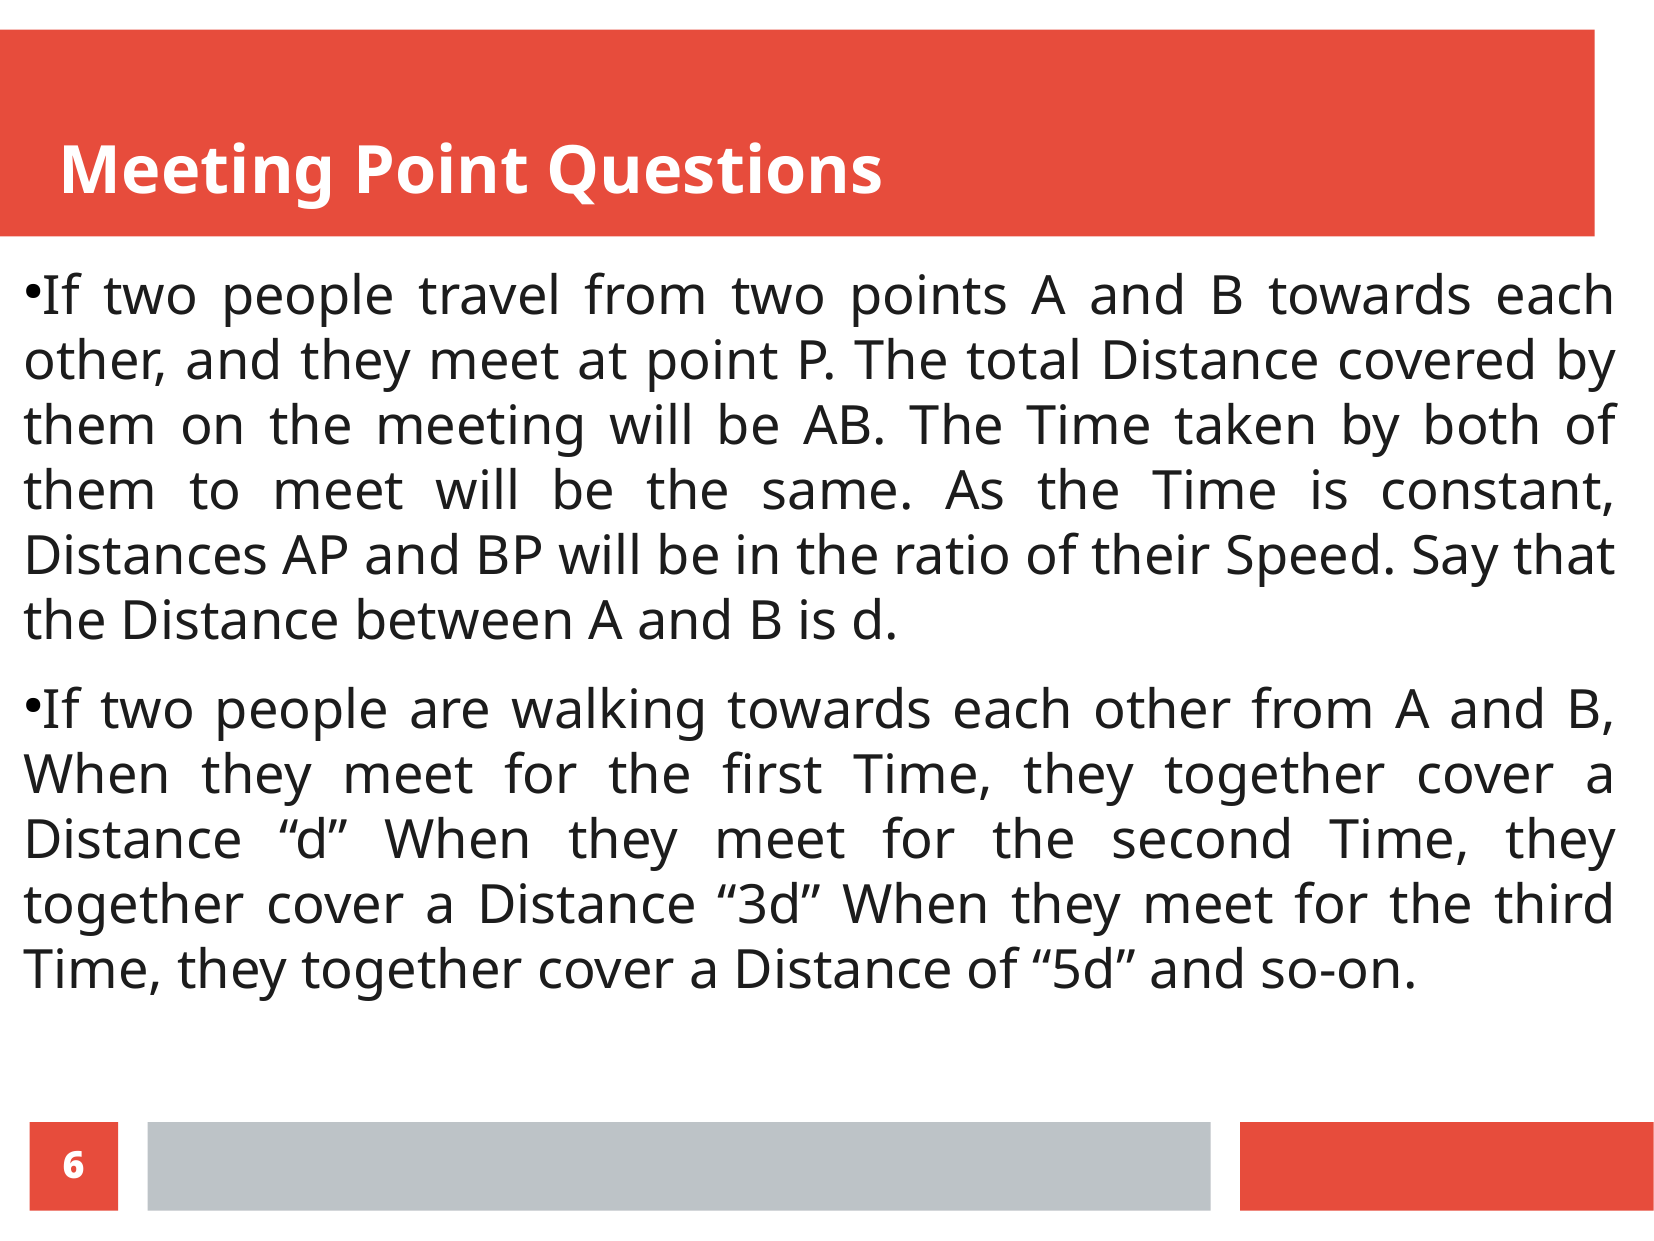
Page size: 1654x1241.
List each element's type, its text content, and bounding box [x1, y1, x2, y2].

text_box [29, 1122, 119, 1211]
title Meeting Point Questions [59, 59, 1595, 207]
list If two people travel from two points A and B towards each other, and they meet at point P. The total Distance covered by them on the meeting will be AB. The Time taken by both of them to meet will be the same. As the Time is constant, Distances AP and BP will be in the ratio of their Speed. Say that the Distance between A and B is d. If two people are walking towards each other from A and B, When they meet for the first Time, they together cover a Distance “d” When they meet for the second Time, they together cover a Distance “3d” When they meet for the third Time, they together cover a Distance of “5d” and so-on. [23, 259, 1619, 1093]
